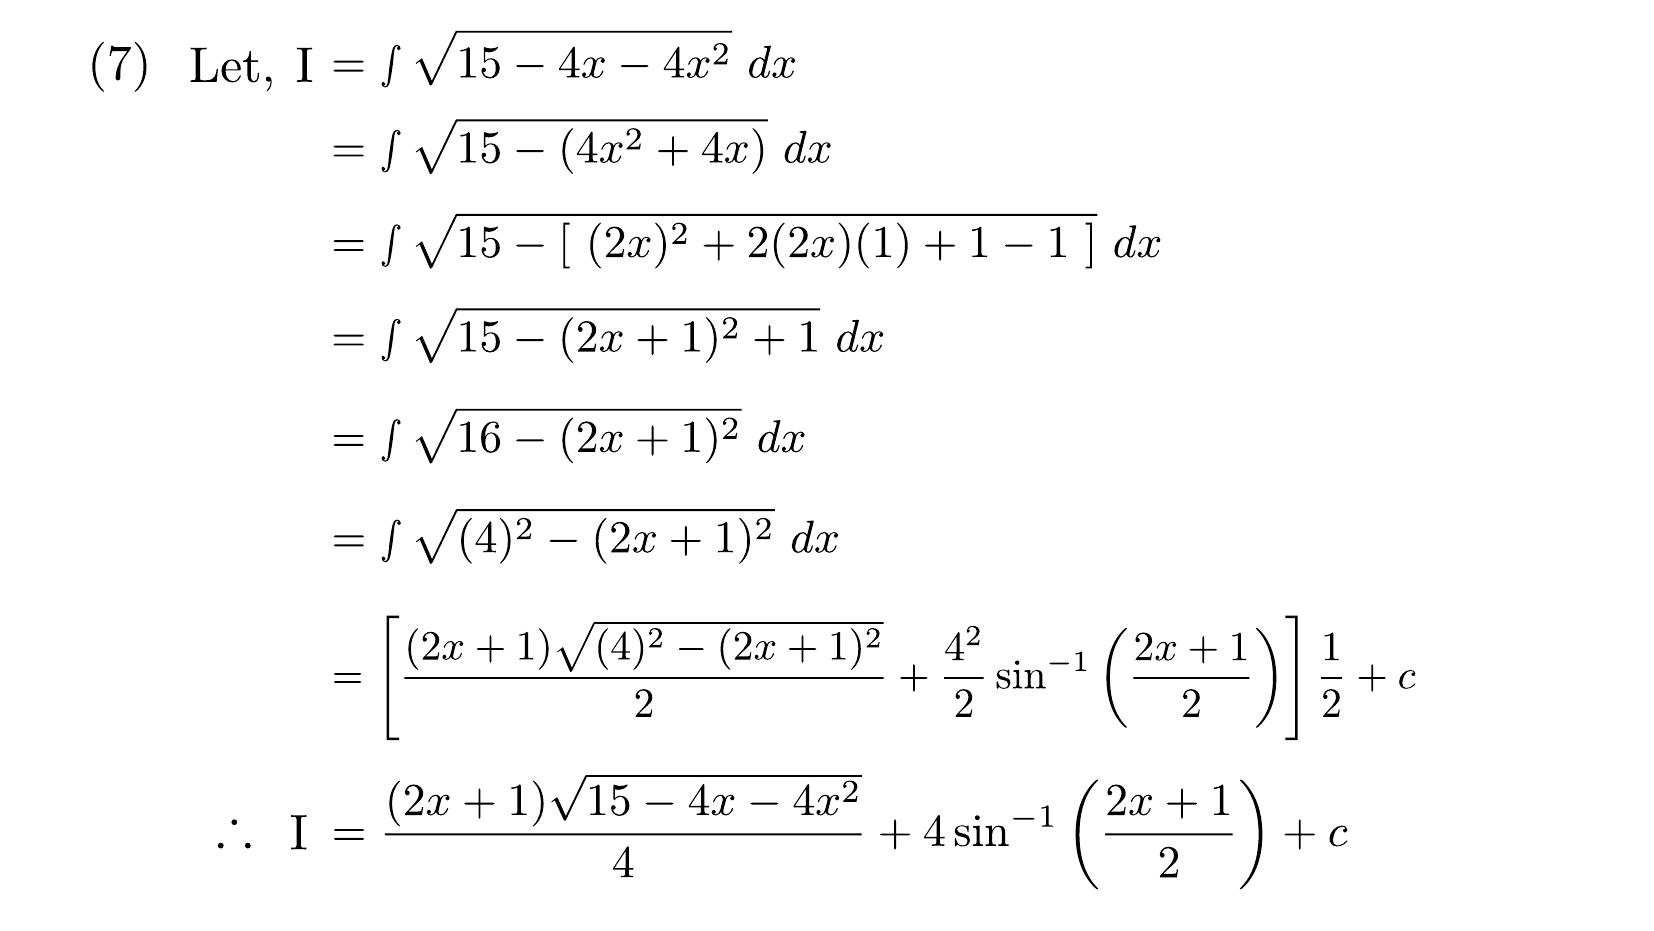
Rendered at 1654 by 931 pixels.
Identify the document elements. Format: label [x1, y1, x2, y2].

text_box [333, 509, 839, 564]
text_box [333, 408, 805, 464]
text_box [333, 30, 796, 88]
text_box [291, 815, 307, 850]
text_box [333, 615, 1416, 741]
text_box [333, 213, 1161, 269]
text_box [333, 308, 884, 364]
text_box [190, 47, 272, 92]
text_box [333, 119, 831, 175]
text_box [296, 47, 313, 82]
title [47, 36, 1607, 898]
text_box [217, 819, 251, 849]
text_box [90, 41, 147, 92]
text_box [333, 775, 1348, 890]
